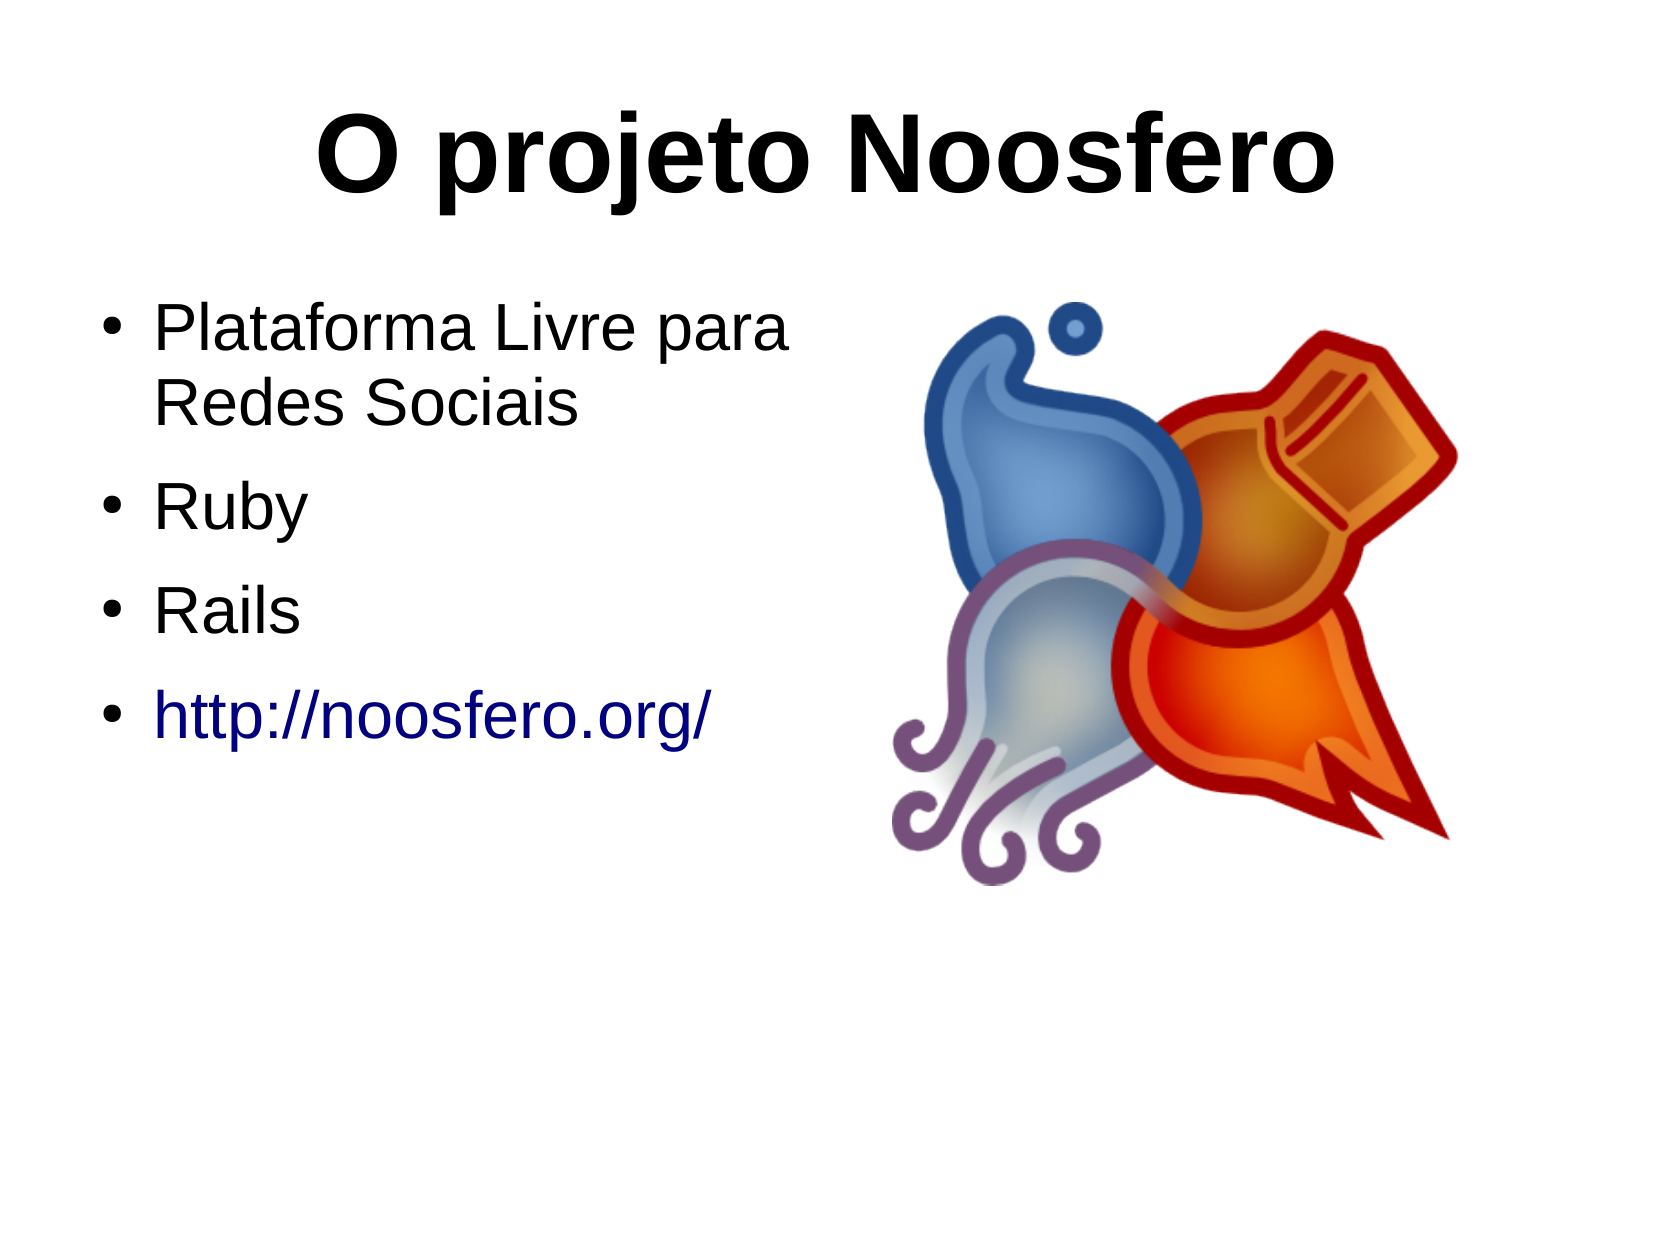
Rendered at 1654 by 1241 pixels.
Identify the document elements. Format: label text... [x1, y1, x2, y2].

title O projeto Noosfero [82, 56, 1571, 250]
list Plataforma Livre para Redes Sociais Ruby Rails http://noosfero.org/ [82, 290, 857, 1109]
picture [892, 302, 1477, 886]
